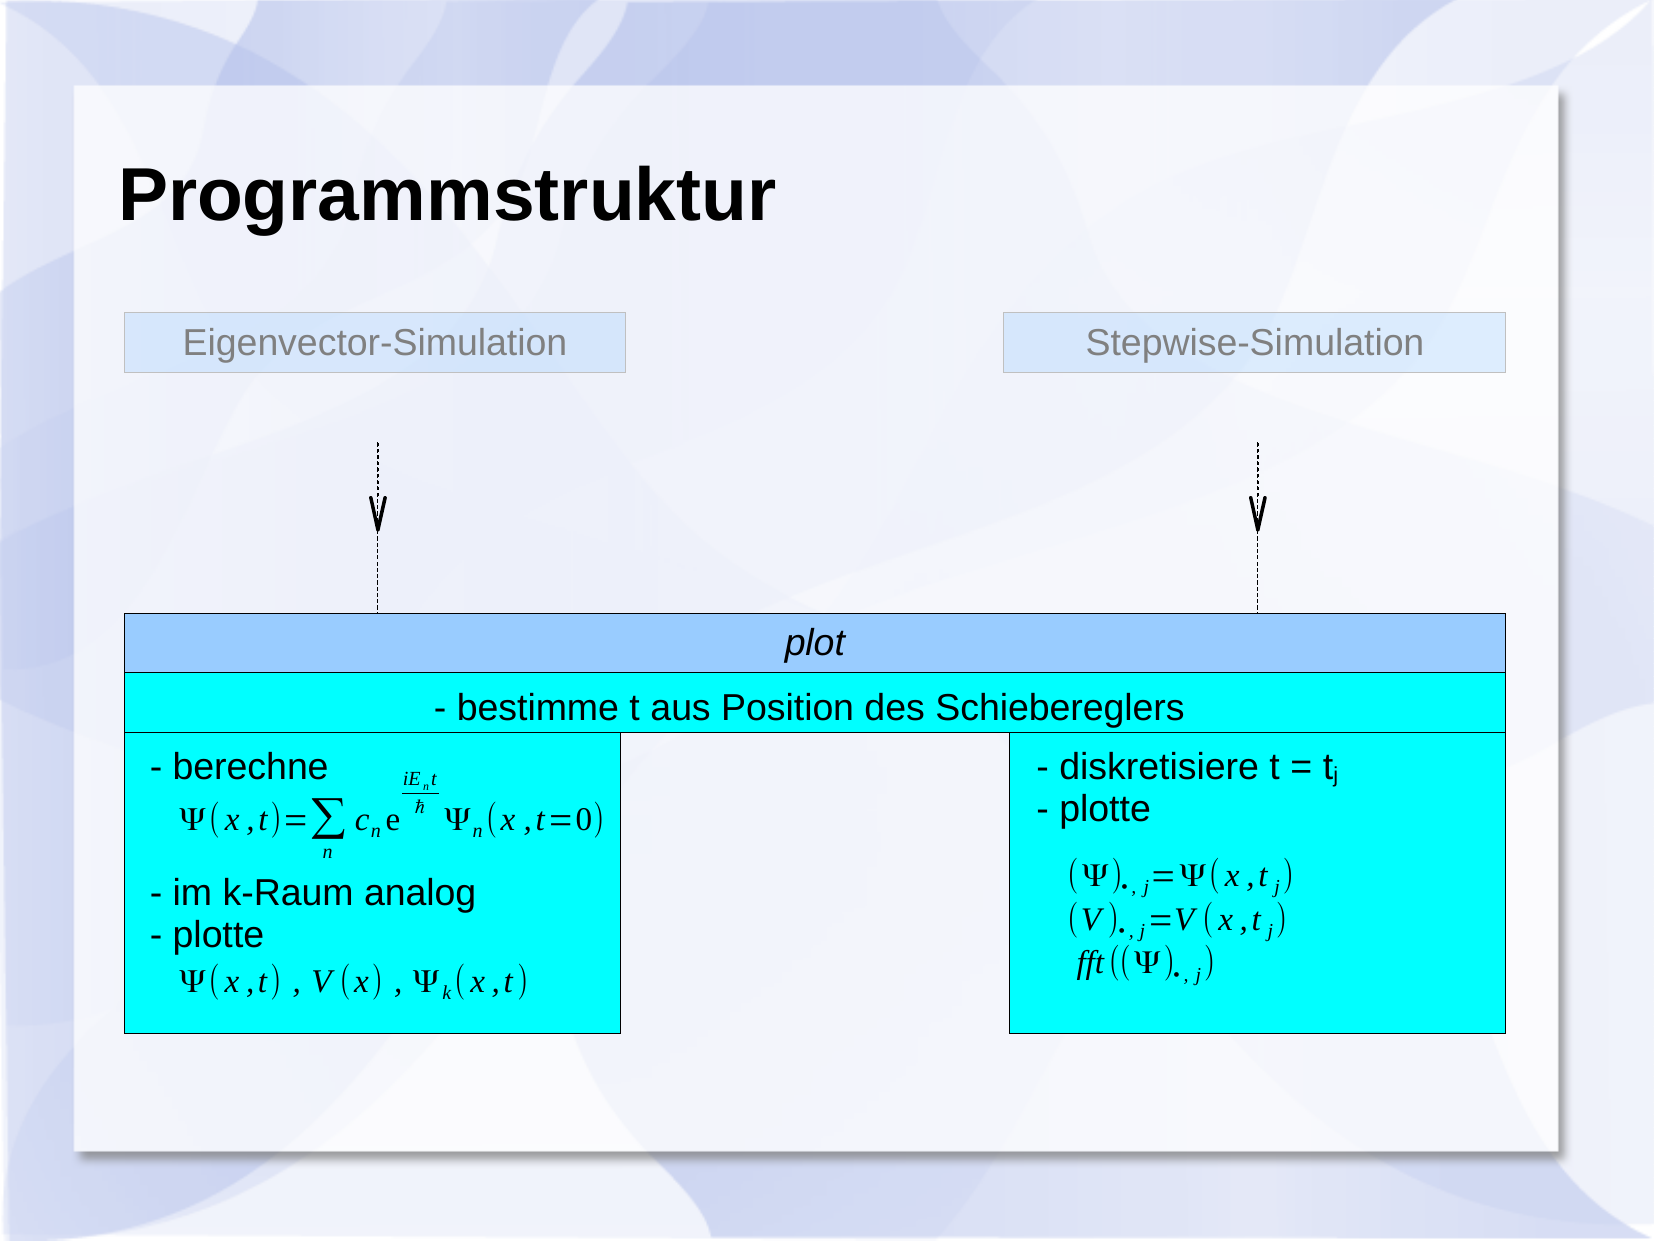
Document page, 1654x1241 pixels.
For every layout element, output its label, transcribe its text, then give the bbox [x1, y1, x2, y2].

text_box - berechne - im k-Raum analog - plotte [134, 738, 492, 1005]
chart [1062, 856, 1300, 986]
text_box [124, 673, 1506, 1034]
text_box Eigenvector-Simulation [124, 312, 626, 373]
chart [171, 767, 611, 864]
picture [0, 0, 1654, 1241]
text_box - bestimme t aus Position des Schiebereglers [419, 679, 1202, 739]
text_box - diskretisiere t = tj - plotte [1021, 738, 1354, 903]
text_box Stepwise-Simulation [1003, 312, 1506, 373]
title Programmstruktur [118, 90, 1536, 298]
text_box plot [124, 613, 1506, 673]
chart [171, 961, 534, 1004]
